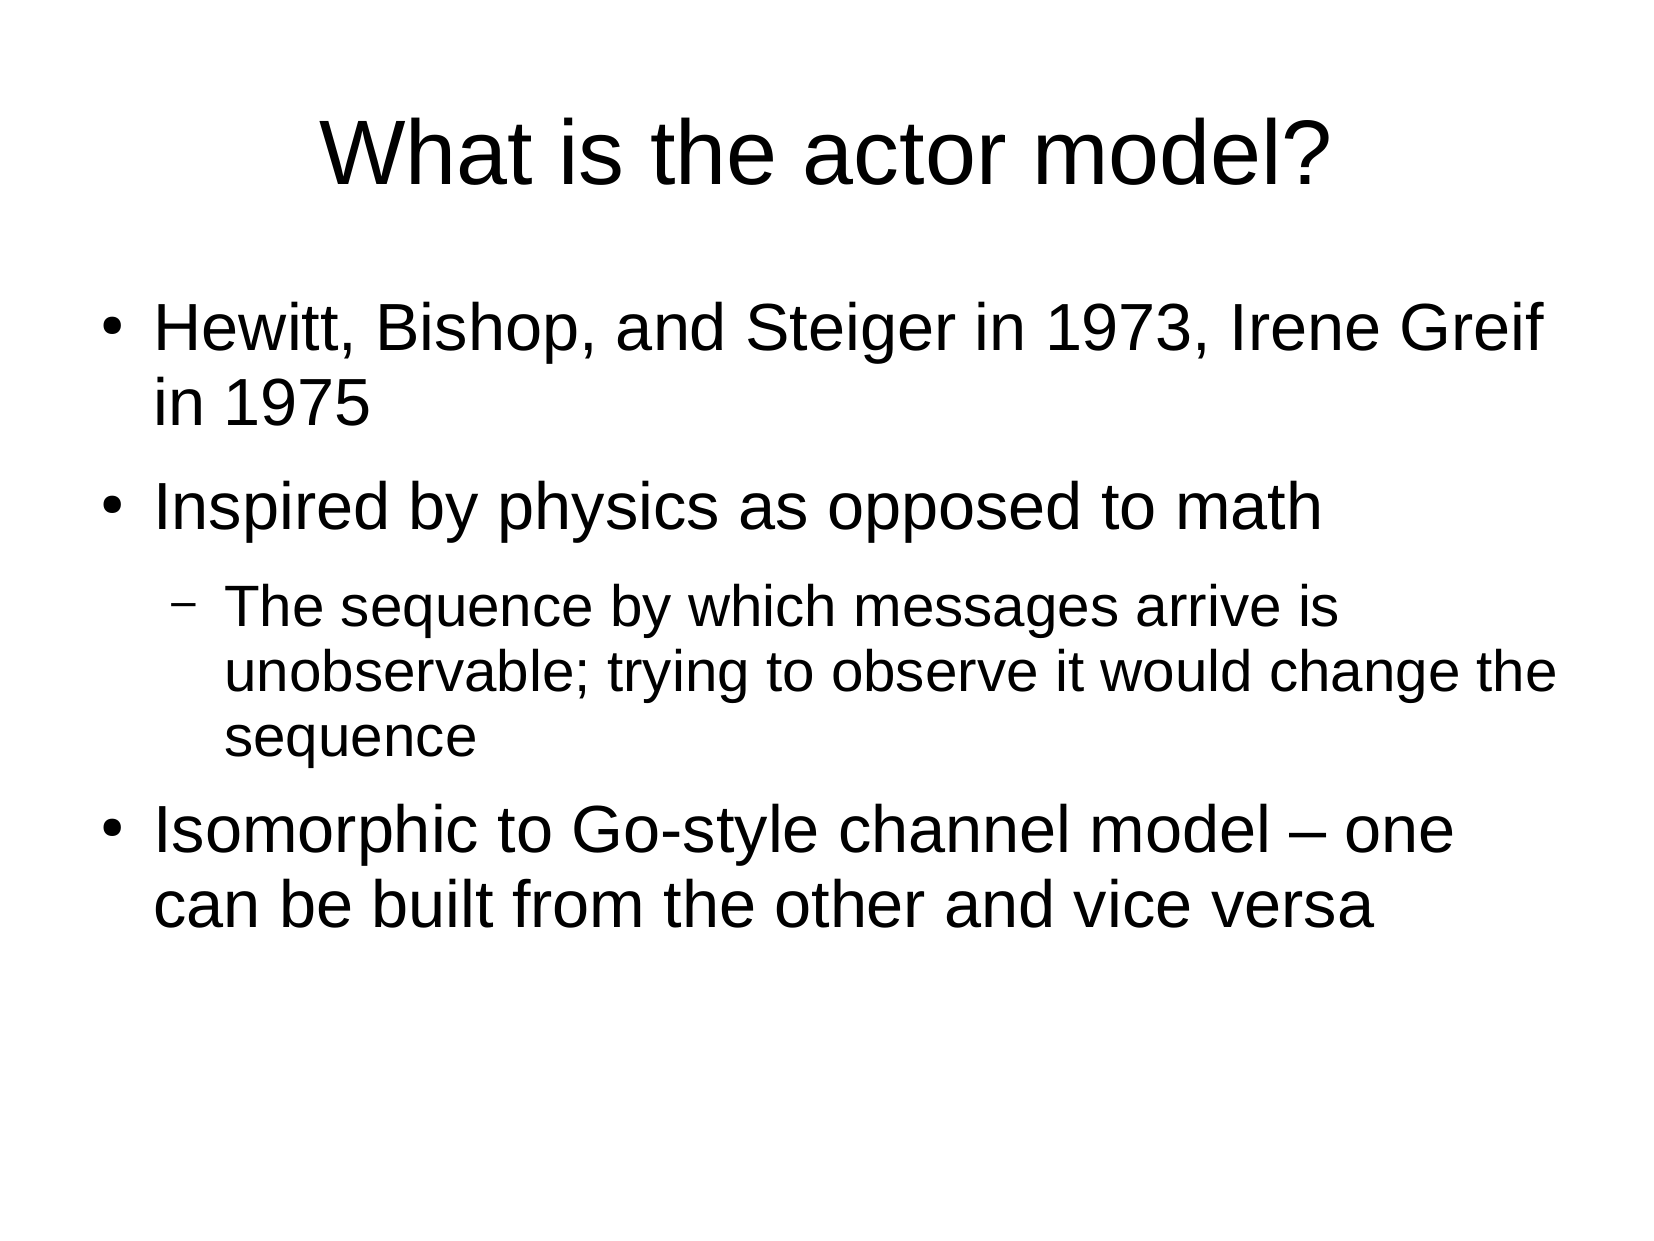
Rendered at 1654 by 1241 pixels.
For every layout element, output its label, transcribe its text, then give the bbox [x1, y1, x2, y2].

list Hewitt, Bishop, and Steiger in 1973, Irene Greif in 1975 Inspired by physics as opposed to math The sequence by which messages arrive is unobservable; trying to observe it would change the sequence Isomorphic to Go-style channel model – one can be built from the other and vice versa [82, 290, 1571, 1010]
title What is the actor model? [82, 49, 1571, 257]
